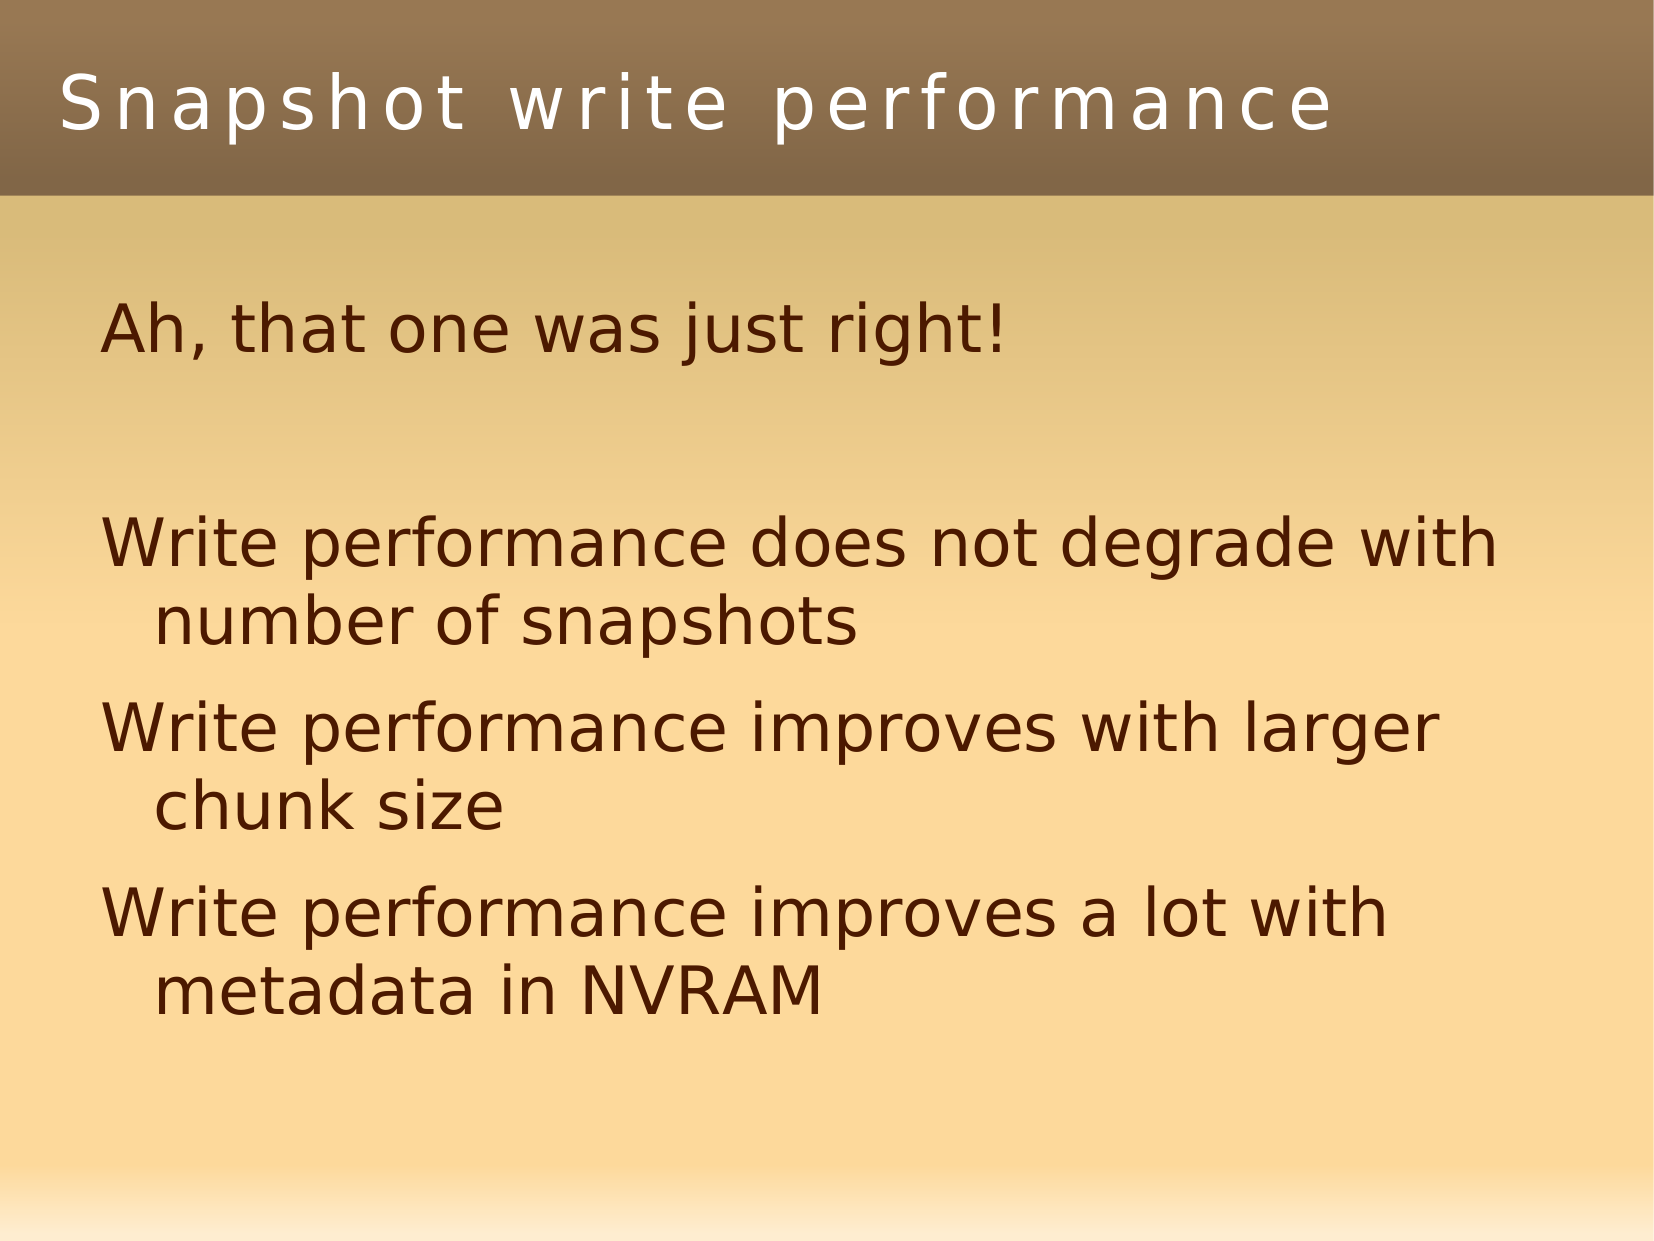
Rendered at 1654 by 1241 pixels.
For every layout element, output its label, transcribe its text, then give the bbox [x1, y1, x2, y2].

list Ah, that one was just right! Write performance does not degrade with number of snapshots Write performance improves with larger chunk size Write performance improves a lot with metadata in NVRAM [82, 290, 1571, 1138]
picture [0, 0, 1654, 1241]
title Snapshot write performance [59, 29, 1595, 178]
